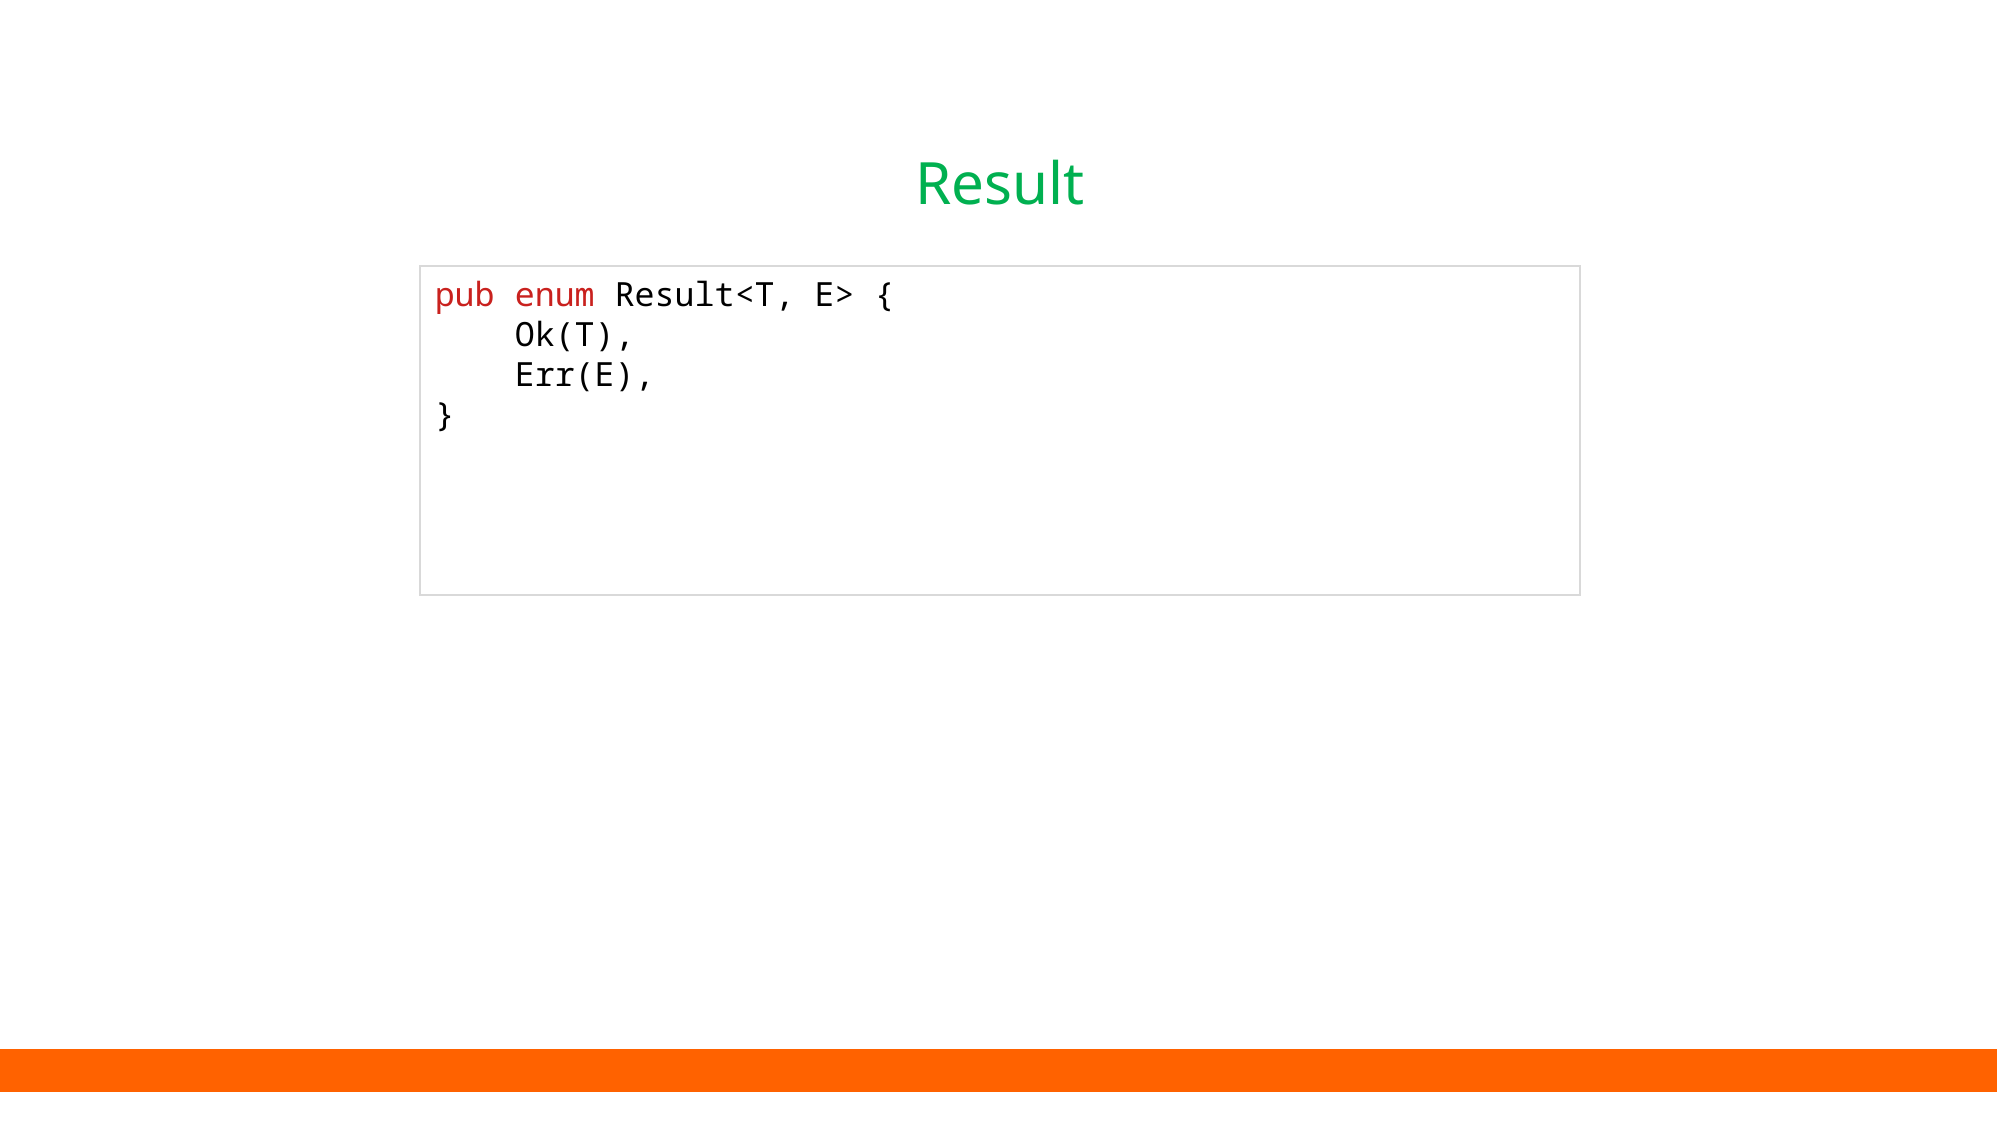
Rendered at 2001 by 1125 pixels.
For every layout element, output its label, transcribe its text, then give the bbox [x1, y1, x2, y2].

text_box [0, 1049, 1997, 1092]
text_box pub enum Result<T, E> { Ok(T), Err(E), } [419, 265, 1581, 596]
list Result [420, 146, 1580, 237]
